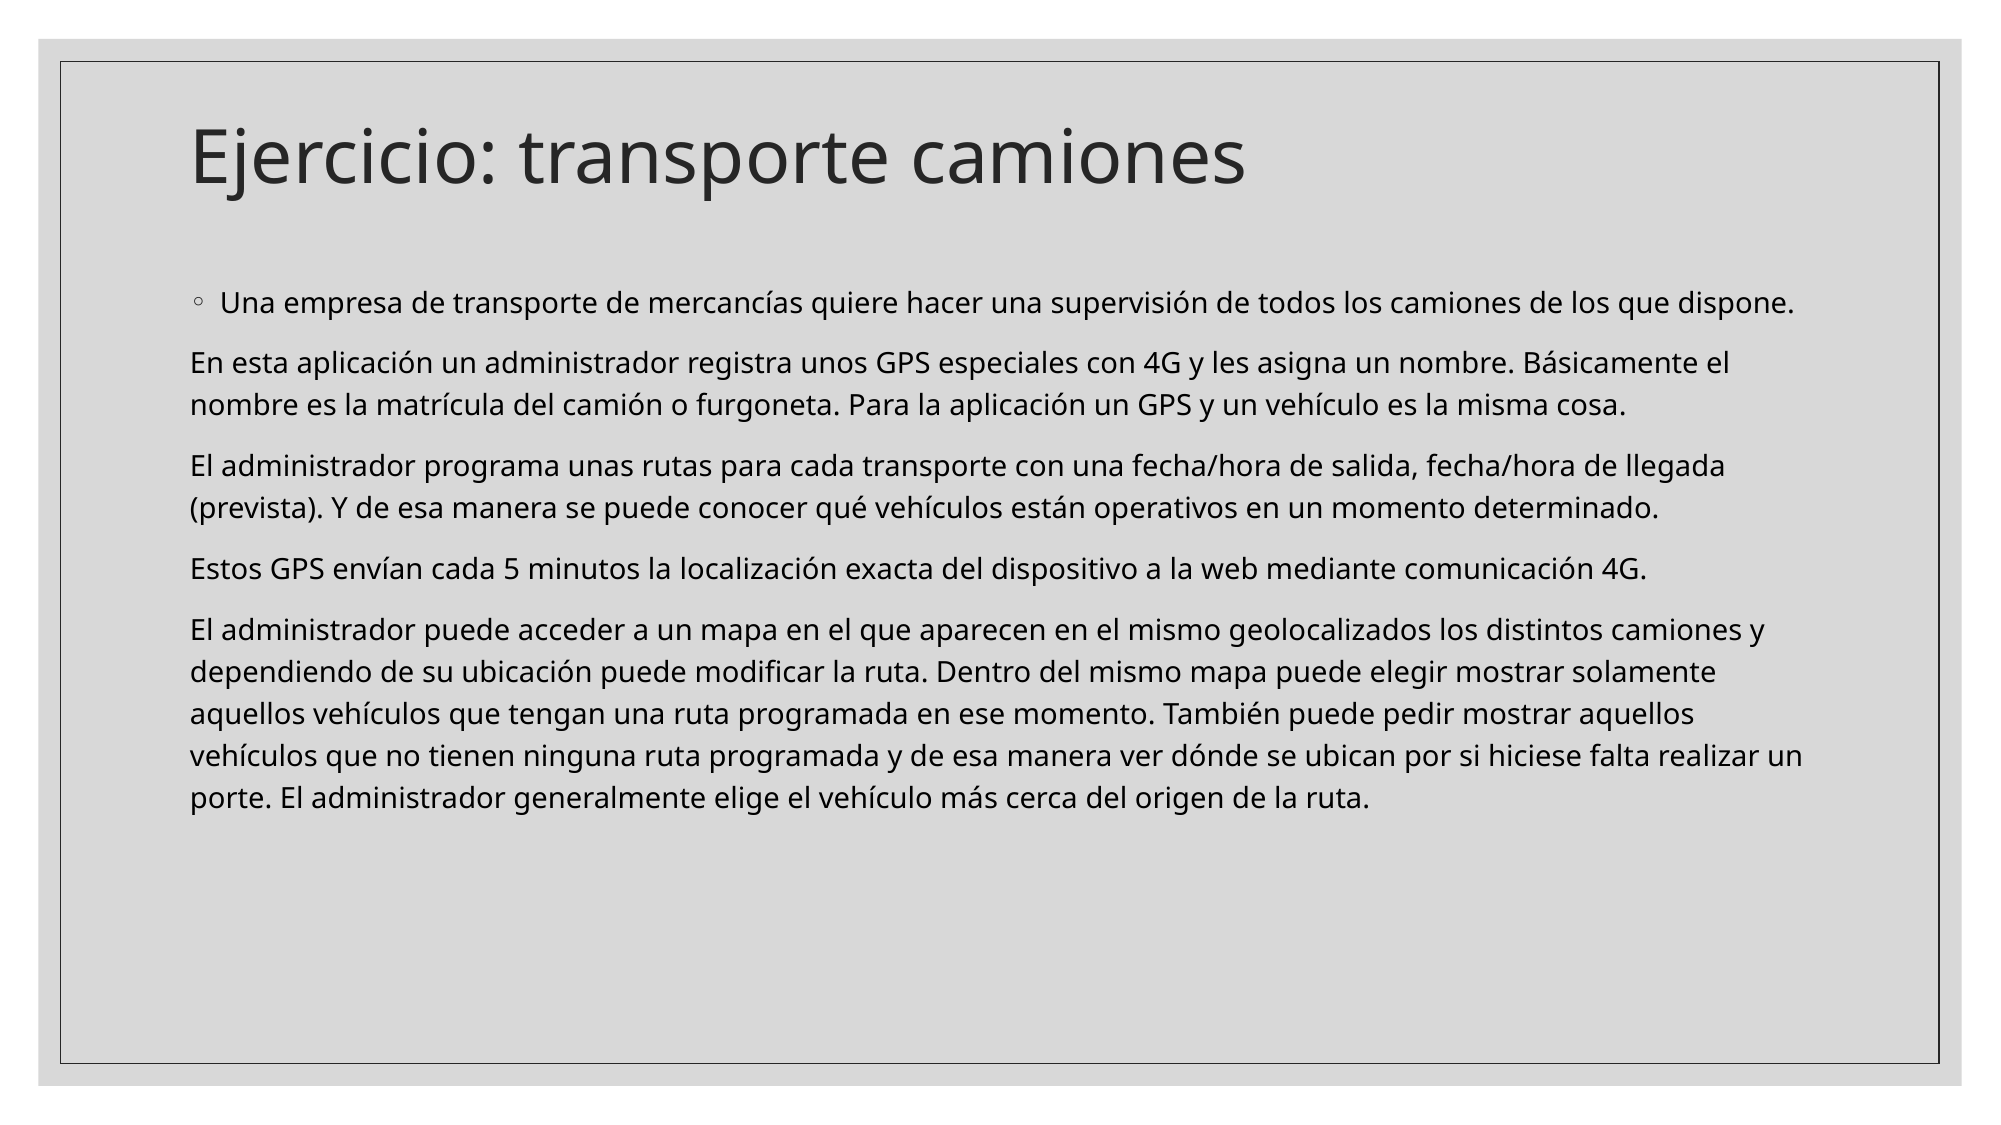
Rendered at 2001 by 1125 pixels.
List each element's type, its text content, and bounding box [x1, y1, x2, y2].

list Una empresa de transporte de mercancías quiere hacer una supervisión de todos los camiones de los que dispone. En esta aplicación un administrador registra unos GPS especiales con 4G y les asigna un nombre. Básicamente el nombre es la matrícula del camión o furgoneta. Para la aplicación un GPS y un vehículo es la misma cosa. El administrador programa unas rutas para cada transporte con una fecha/hora de salida, fecha/hora de llegada (prevista). Y de esa manera se puede conocer qué vehículos están operativos en un momento determinado. Estos GPS envían cada 5 minutos la localización exacta del dispositivo a la web mediante comunicación 4G. El administrador puede acceder a un mapa en el que aparecen en el mismo geolocalizados los distintos camiones y dependiendo de su ubicación puede modificar la ruta. Dentro del mismo mapa puede elegir mostrar solamente aquellos vehículos que tengan una ruta programada en ese momento. También puede pedir mostrar aquellos vehículos que no tienen ninguna ruta programada y de esa manera ver dónde se ubican por si hiciese falta realizar un porte. El administrador generalmente elige el vehículo más cerca del origen de la ruta. [174, 269, 1825, 977]
title Ejercicio: transporte camiones [174, 105, 1825, 213]
